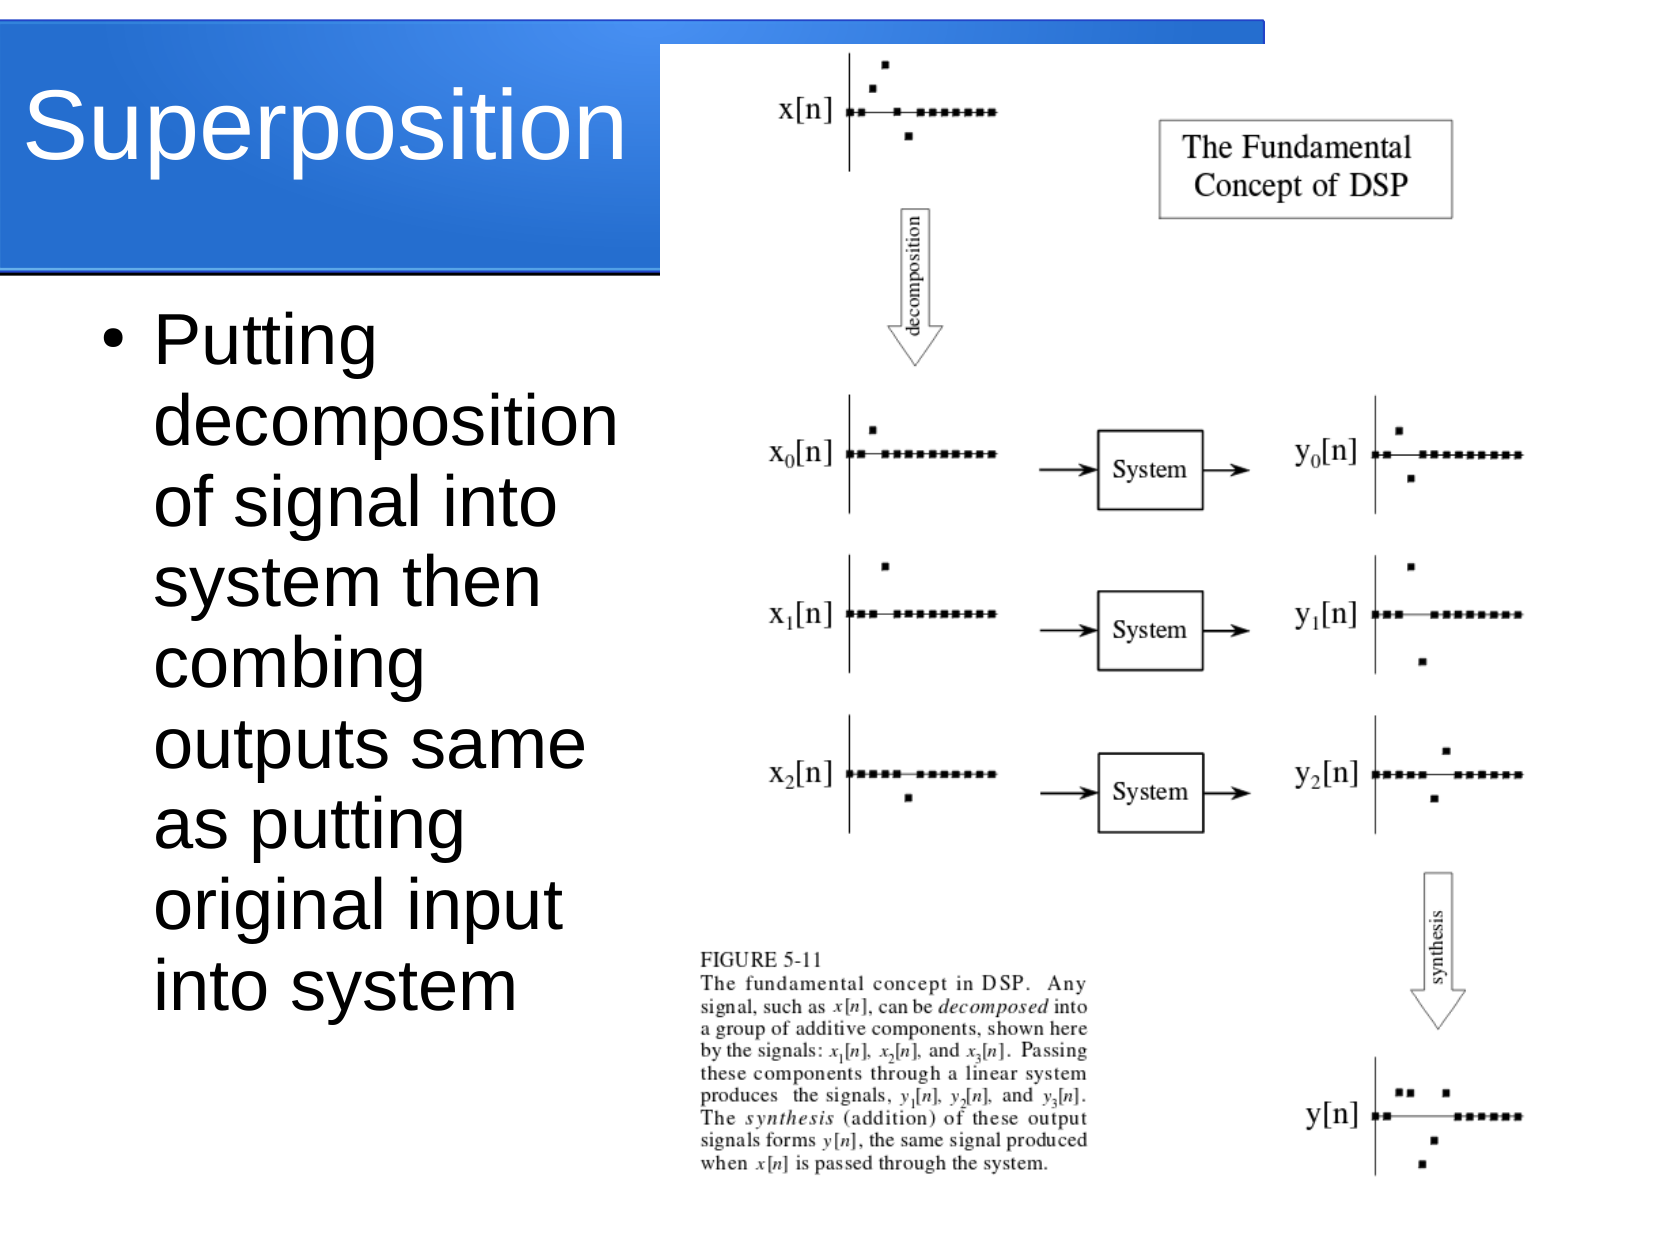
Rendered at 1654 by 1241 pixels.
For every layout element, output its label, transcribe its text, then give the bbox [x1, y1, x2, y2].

list Putting decomposition of signal into system then combing outputs same as putting original input into system [82, 299, 631, 1171]
title Superposition [22, 69, 660, 181]
picture [660, 44, 1576, 1205]
